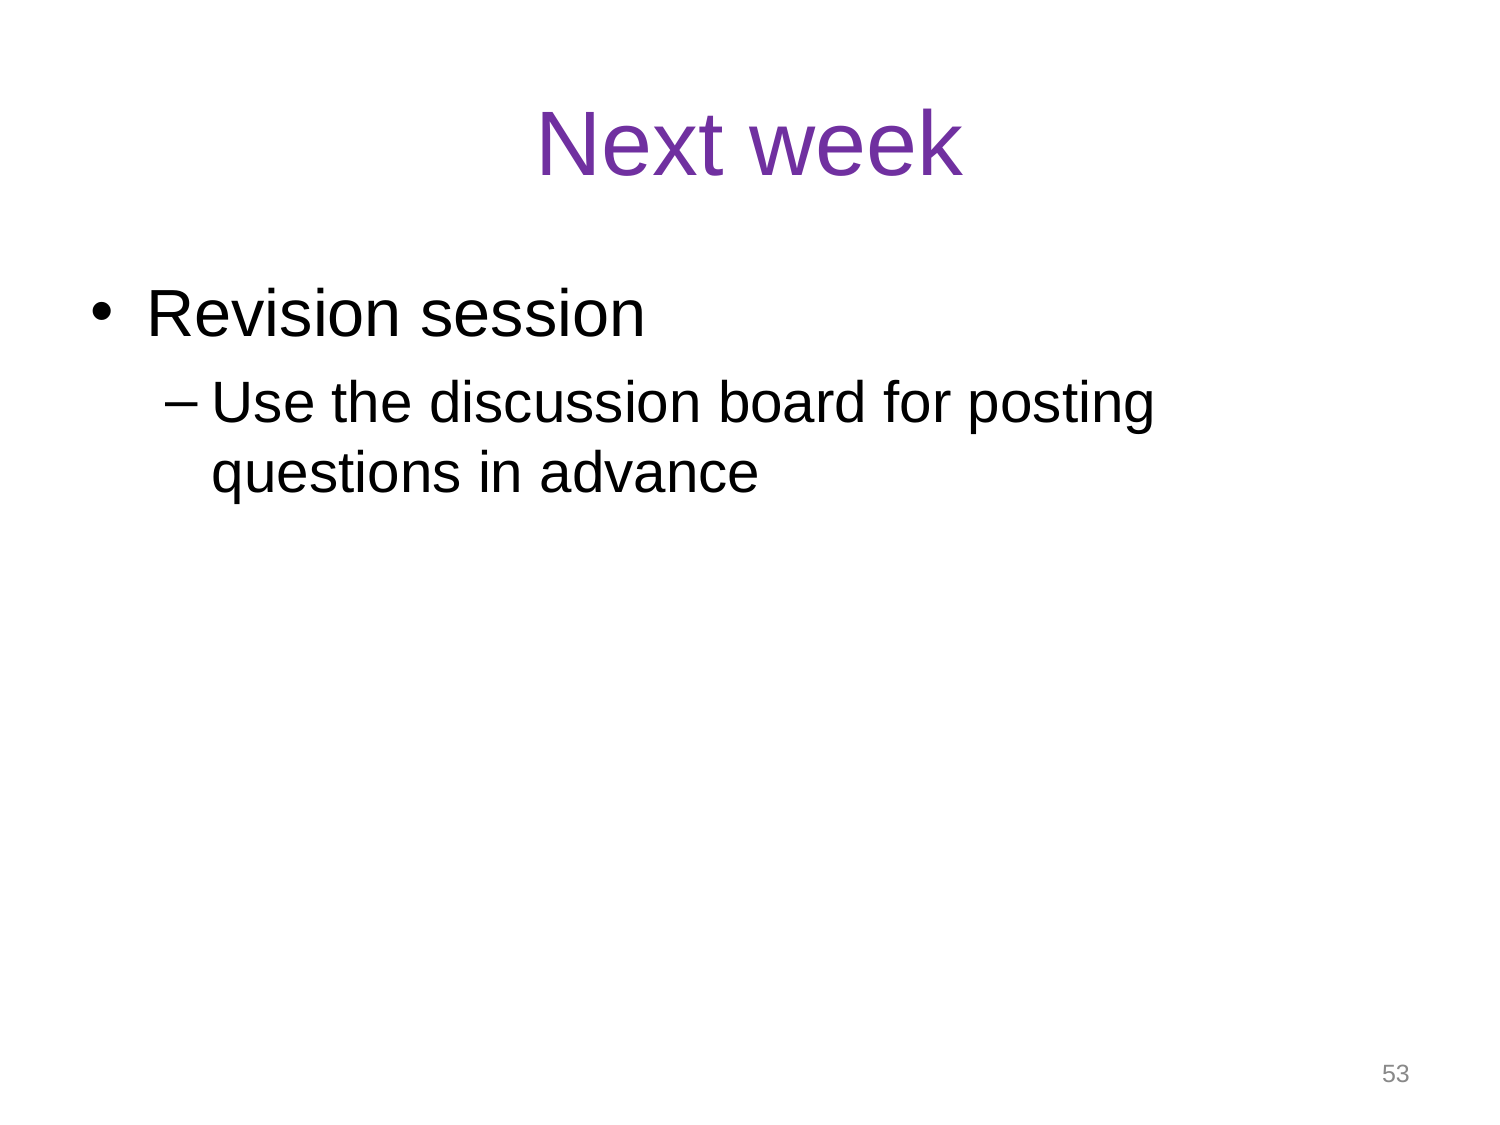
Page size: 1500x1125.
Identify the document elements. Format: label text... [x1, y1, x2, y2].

title Next week [75, 45, 1426, 233]
text_box <number> [1074, 1042, 1426, 1103]
list Revision session Use the discussion board for posting questions in advance [75, 262, 1426, 1005]
